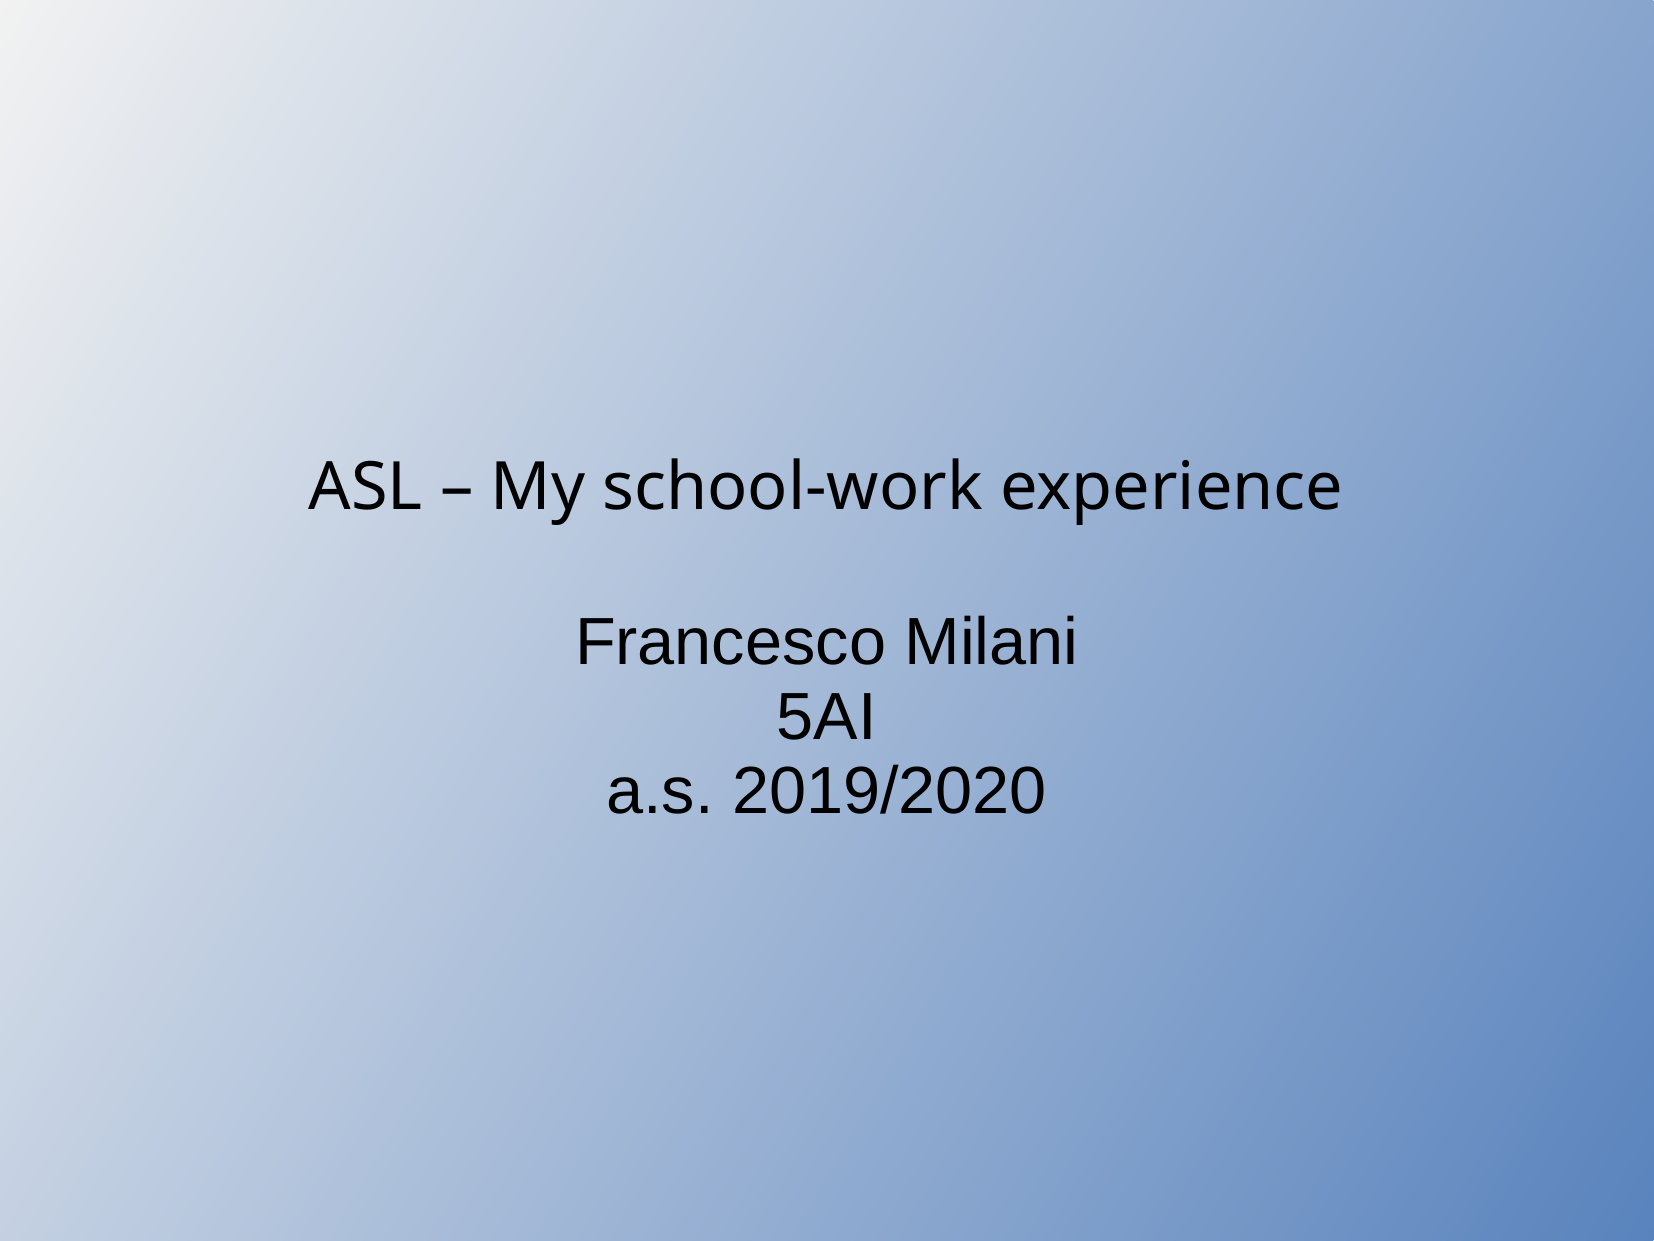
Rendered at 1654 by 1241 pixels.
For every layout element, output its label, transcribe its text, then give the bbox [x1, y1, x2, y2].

subtitle ASL – My school-work experience Francesco Milani 5AI a.s. 2019/2020 [82, 236, 1571, 956]
